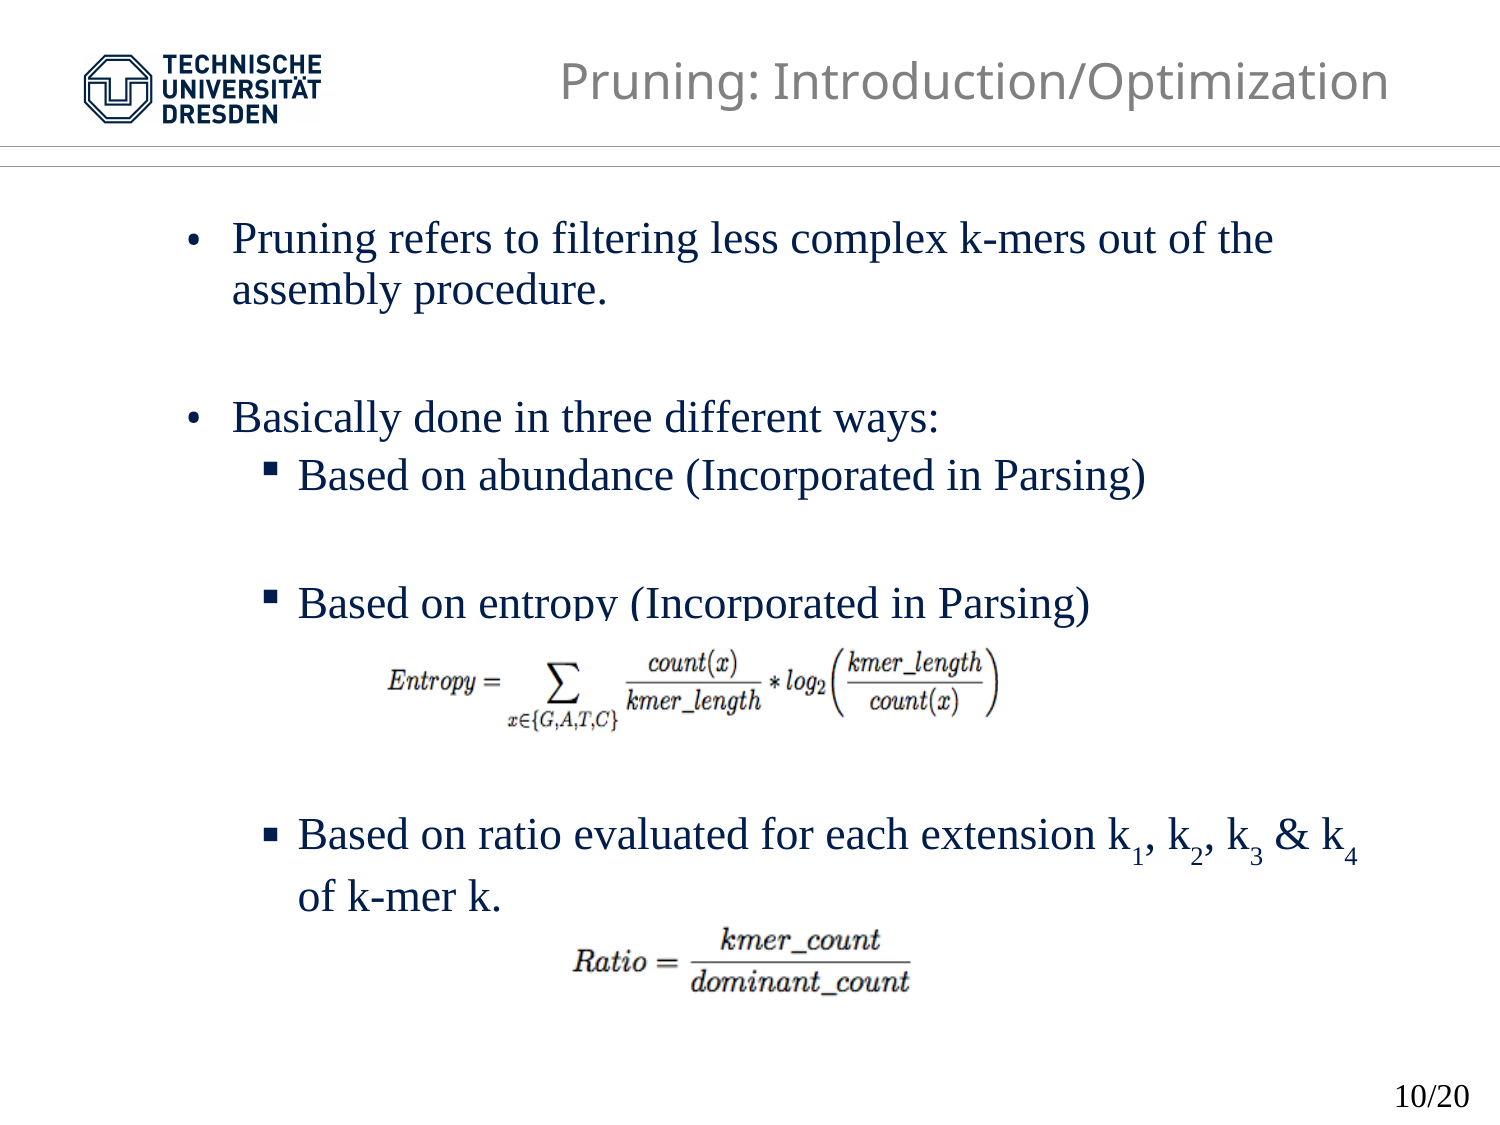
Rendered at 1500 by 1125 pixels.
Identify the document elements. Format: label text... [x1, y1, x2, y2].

picture [375, 621, 1043, 757]
list Pruning refers to filtering less complex k-mers out of the assembly procedure. Basically done in three different ways: Based on abundance (Incorporated in Parsing) Based on entropy (Incorporated in Parsing) Based on ratio evaluated for each extension k1, k2, k3 & k4 of k-mer k. [110, 205, 1411, 1051]
title Pruning: Introduction/Optimization [472, 12, 1392, 148]
picture [555, 908, 932, 1012]
picture [83, 54, 321, 124]
